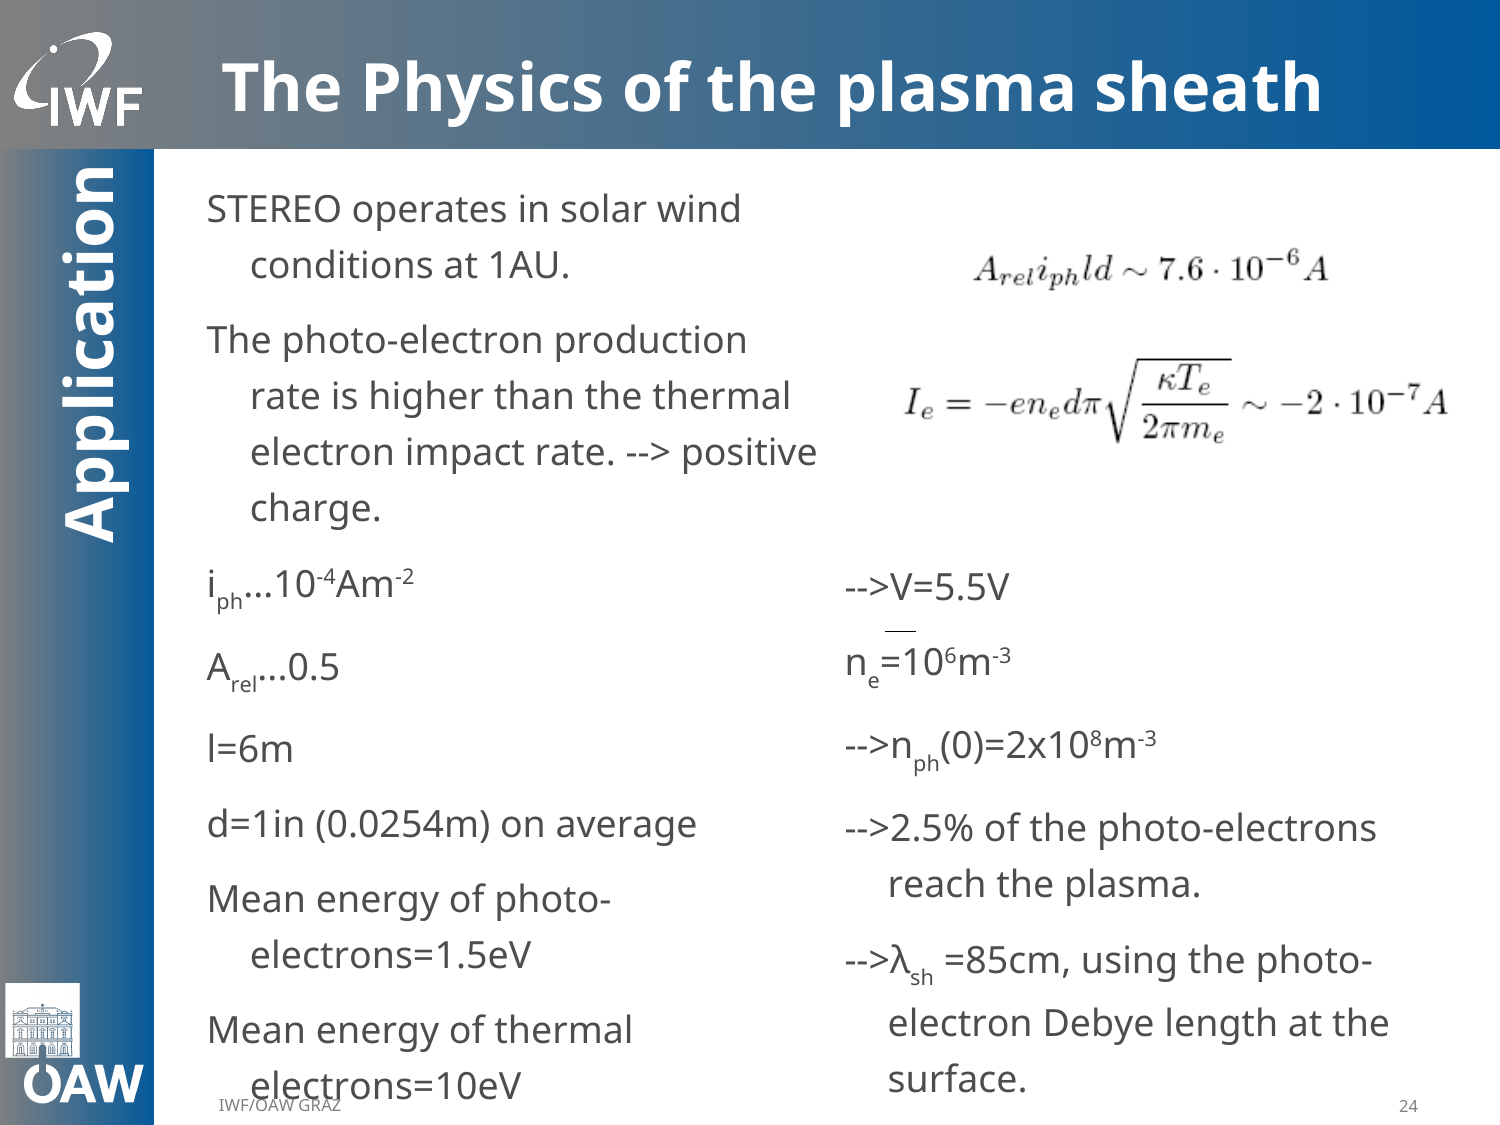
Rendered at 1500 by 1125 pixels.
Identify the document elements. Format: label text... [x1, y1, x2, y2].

picture [8, 32, 154, 132]
list -->V=5.5V ne=106m-3 -->nph(0)=2x108m-3 -->2.5% of the photo-electrons reach the plasma. -->λsh =85cm, using the photo-electron Debye length at the surface. [844, 555, 1465, 1058]
title The Physics of the plasma sheath [206, 31, 1459, 149]
list STEREO operates in solar wind conditions at 1AU. The photo-electron production rate is higher than the thermal electron impact rate. --> positive charge. iph...10-4Am-2 Arel...0.5 l=6m d=1in (0.0254m) on average Mean energy of photo-electrons=1.5eV Mean energy of thermal electrons=10eV [206, 177, 827, 1075]
list [850, 177, 1471, 1075]
picture [5, 983, 154, 1105]
text_box Application [29, 148, 154, 959]
